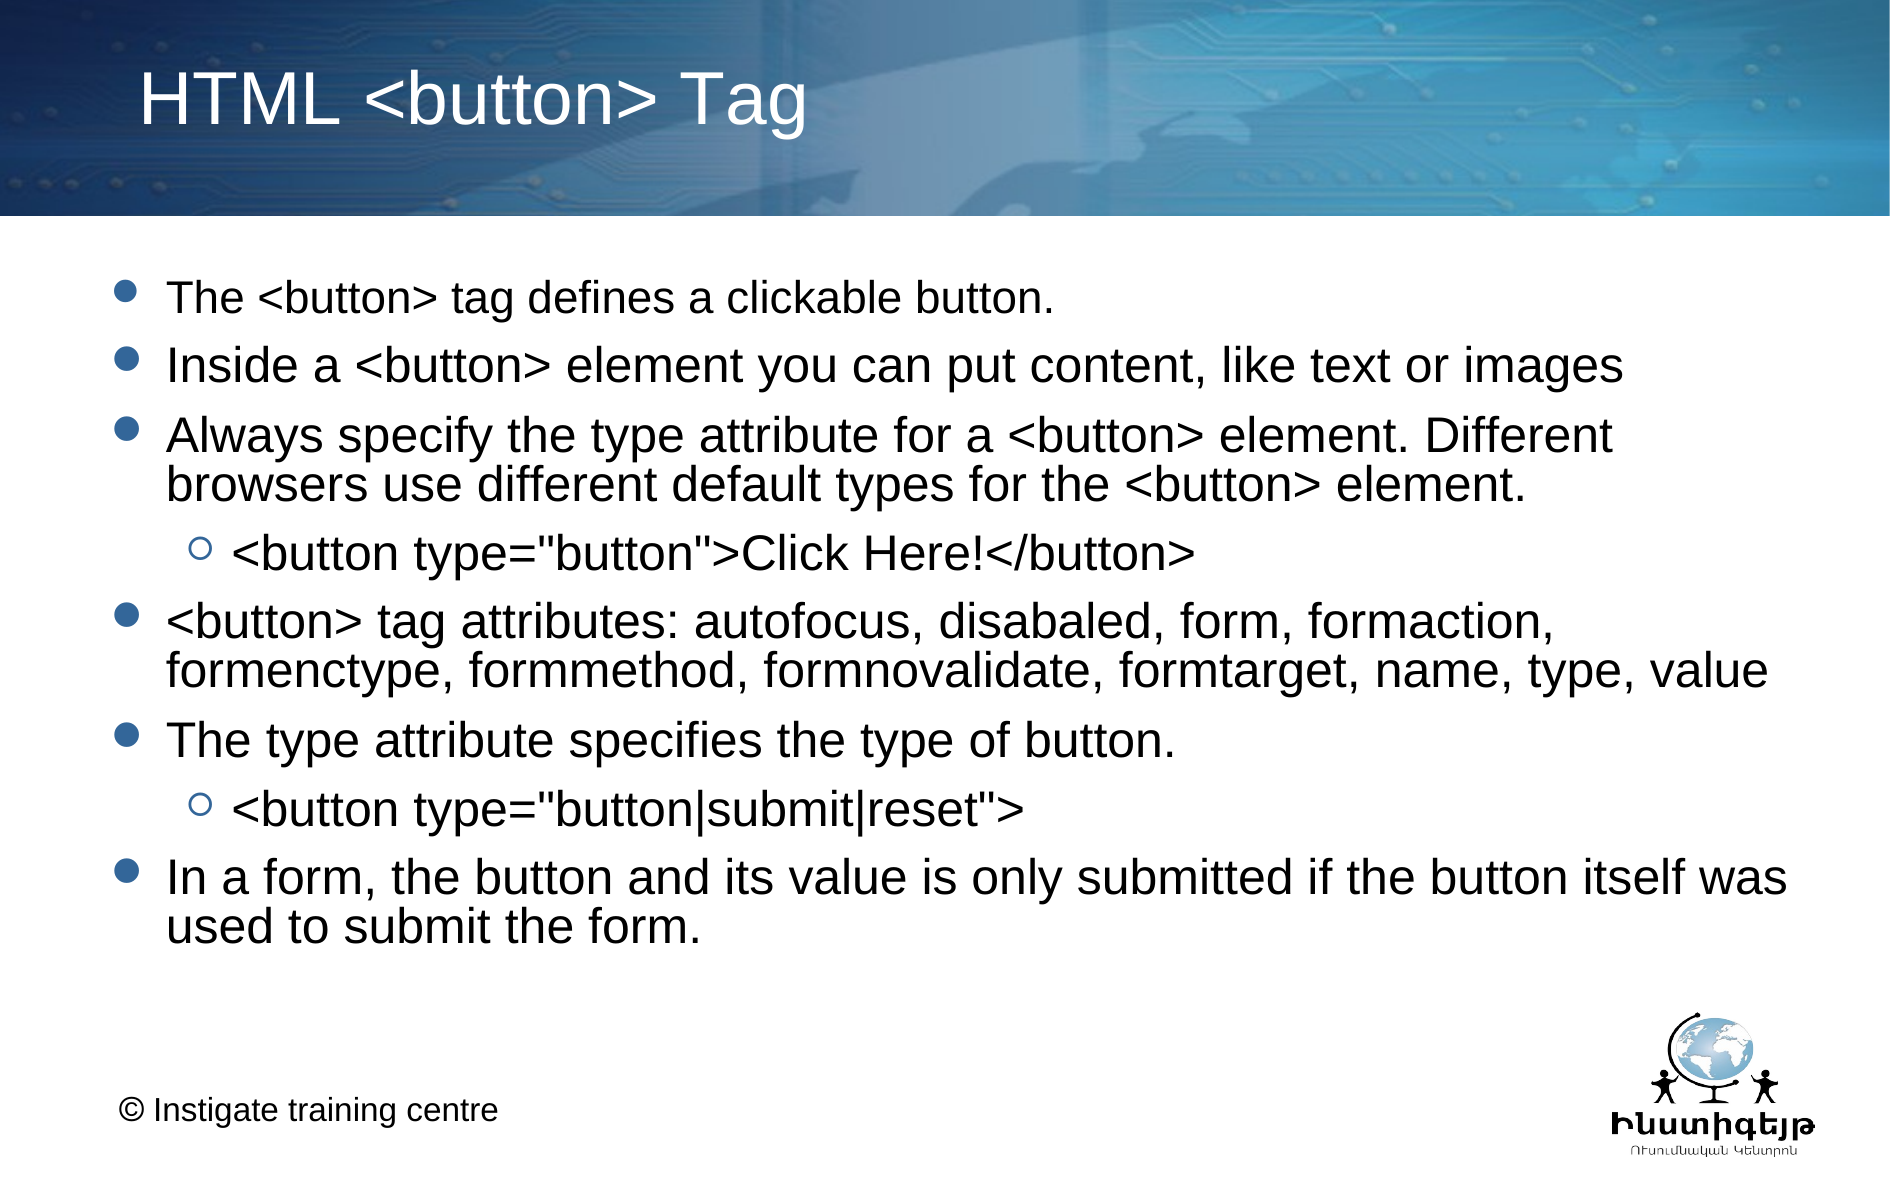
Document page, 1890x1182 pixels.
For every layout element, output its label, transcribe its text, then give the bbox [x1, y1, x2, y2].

picture [0, 0, 1890, 216]
list The <button> tag defines a clickable button. Inside a <button> element you can put content, like text or images Always specify the type attribute for a <button> element. Different browsers use different default types for the <button> element. <button type="button">Click Here!</button> <button> tag attributes: autofocus, disabaled, form, formaction, formenctype, formmethod, formnovalidate, formtarget, name, type, value The type attribute specifies the type of button. <button type="button|submit|reset"> In a form, the button and its value is only submitted if the button itself was used to submit the form. [110, 276, 1801, 304]
picture [1612, 1012, 1815, 1157]
